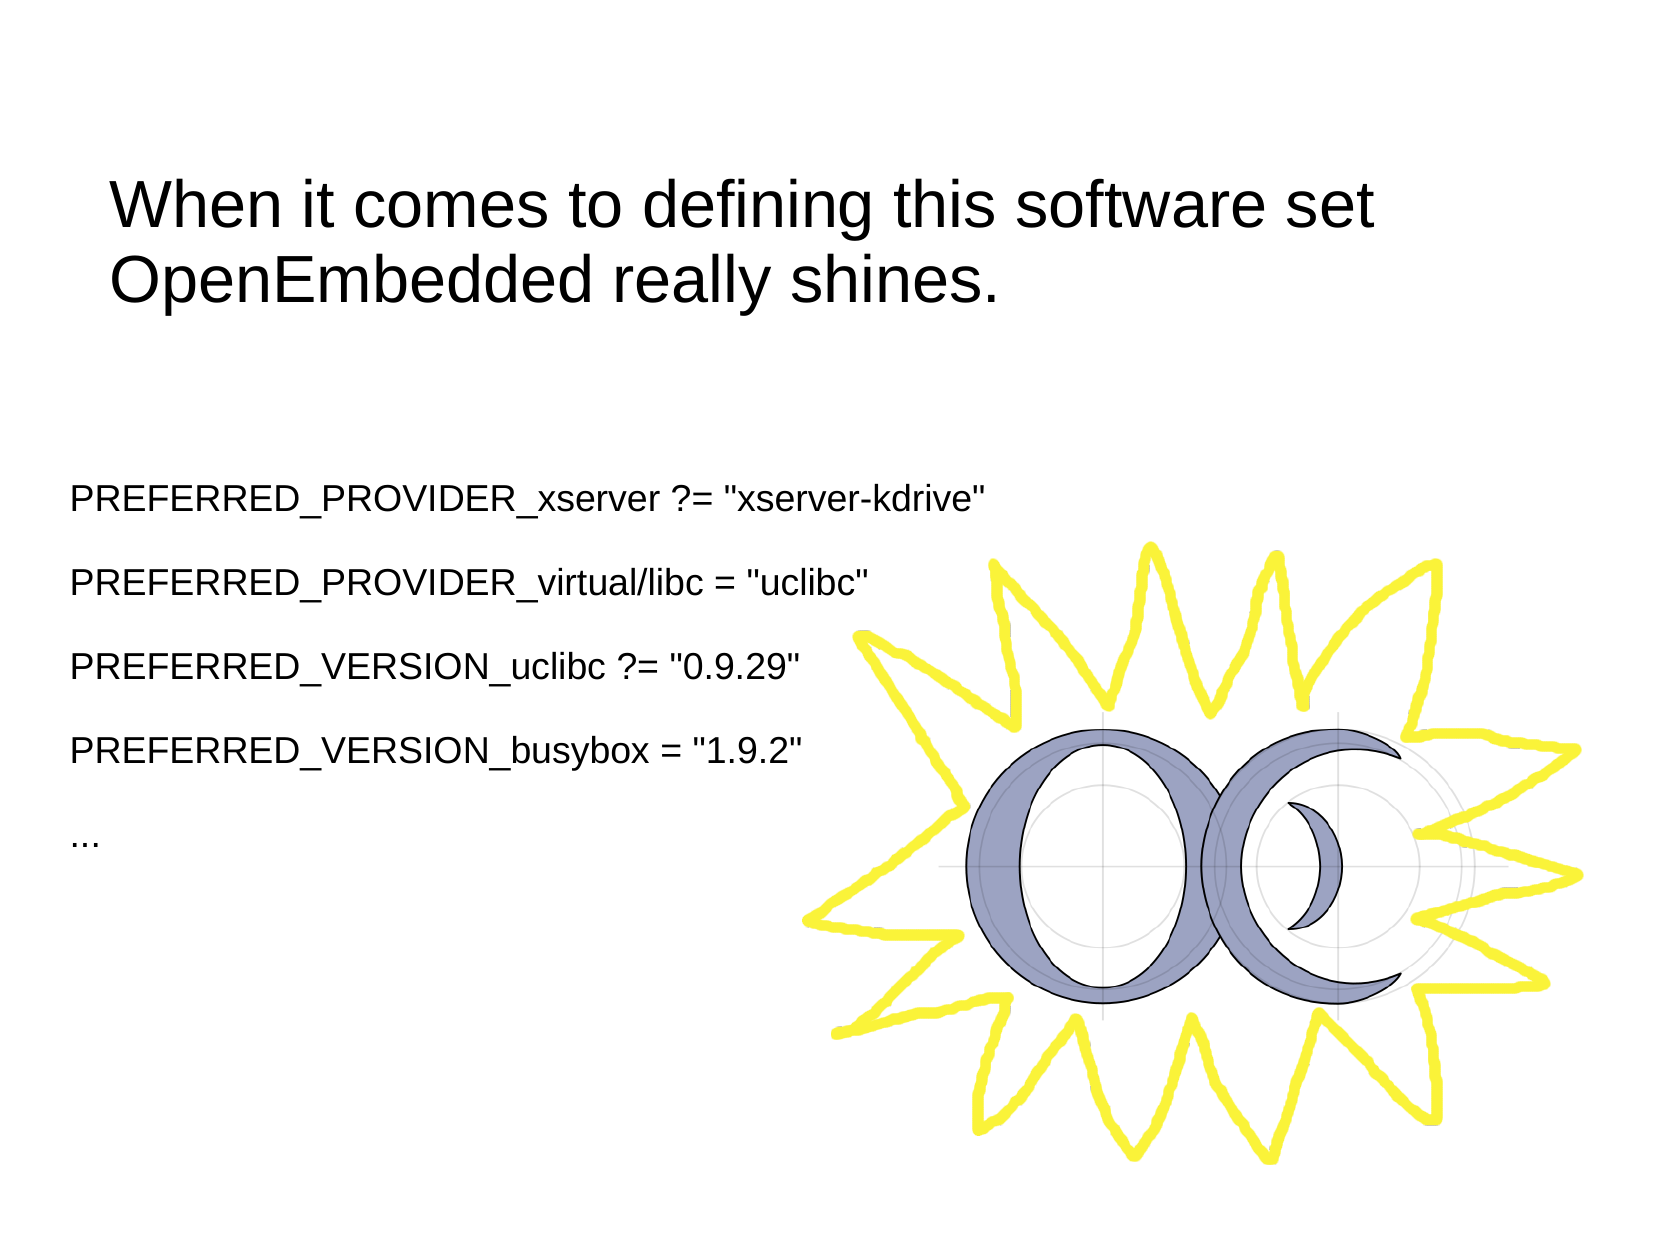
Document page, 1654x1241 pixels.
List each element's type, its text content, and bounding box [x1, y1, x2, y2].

text_box When it comes to defining this software set OpenEmbedded really shines. [94, 159, 1390, 341]
picture [732, 531, 1654, 1241]
text_box PREFERRED_PROVIDER_xserver ?= "xserver-kdrive" PREFERRED_PROVIDER_virtual/libc = "uclibc" PREFERRED_VERSION_uclibc ?= "0.9.29" PREFERRED_VERSION_busybox = "1.9.2" ... [54, 470, 999, 904]
